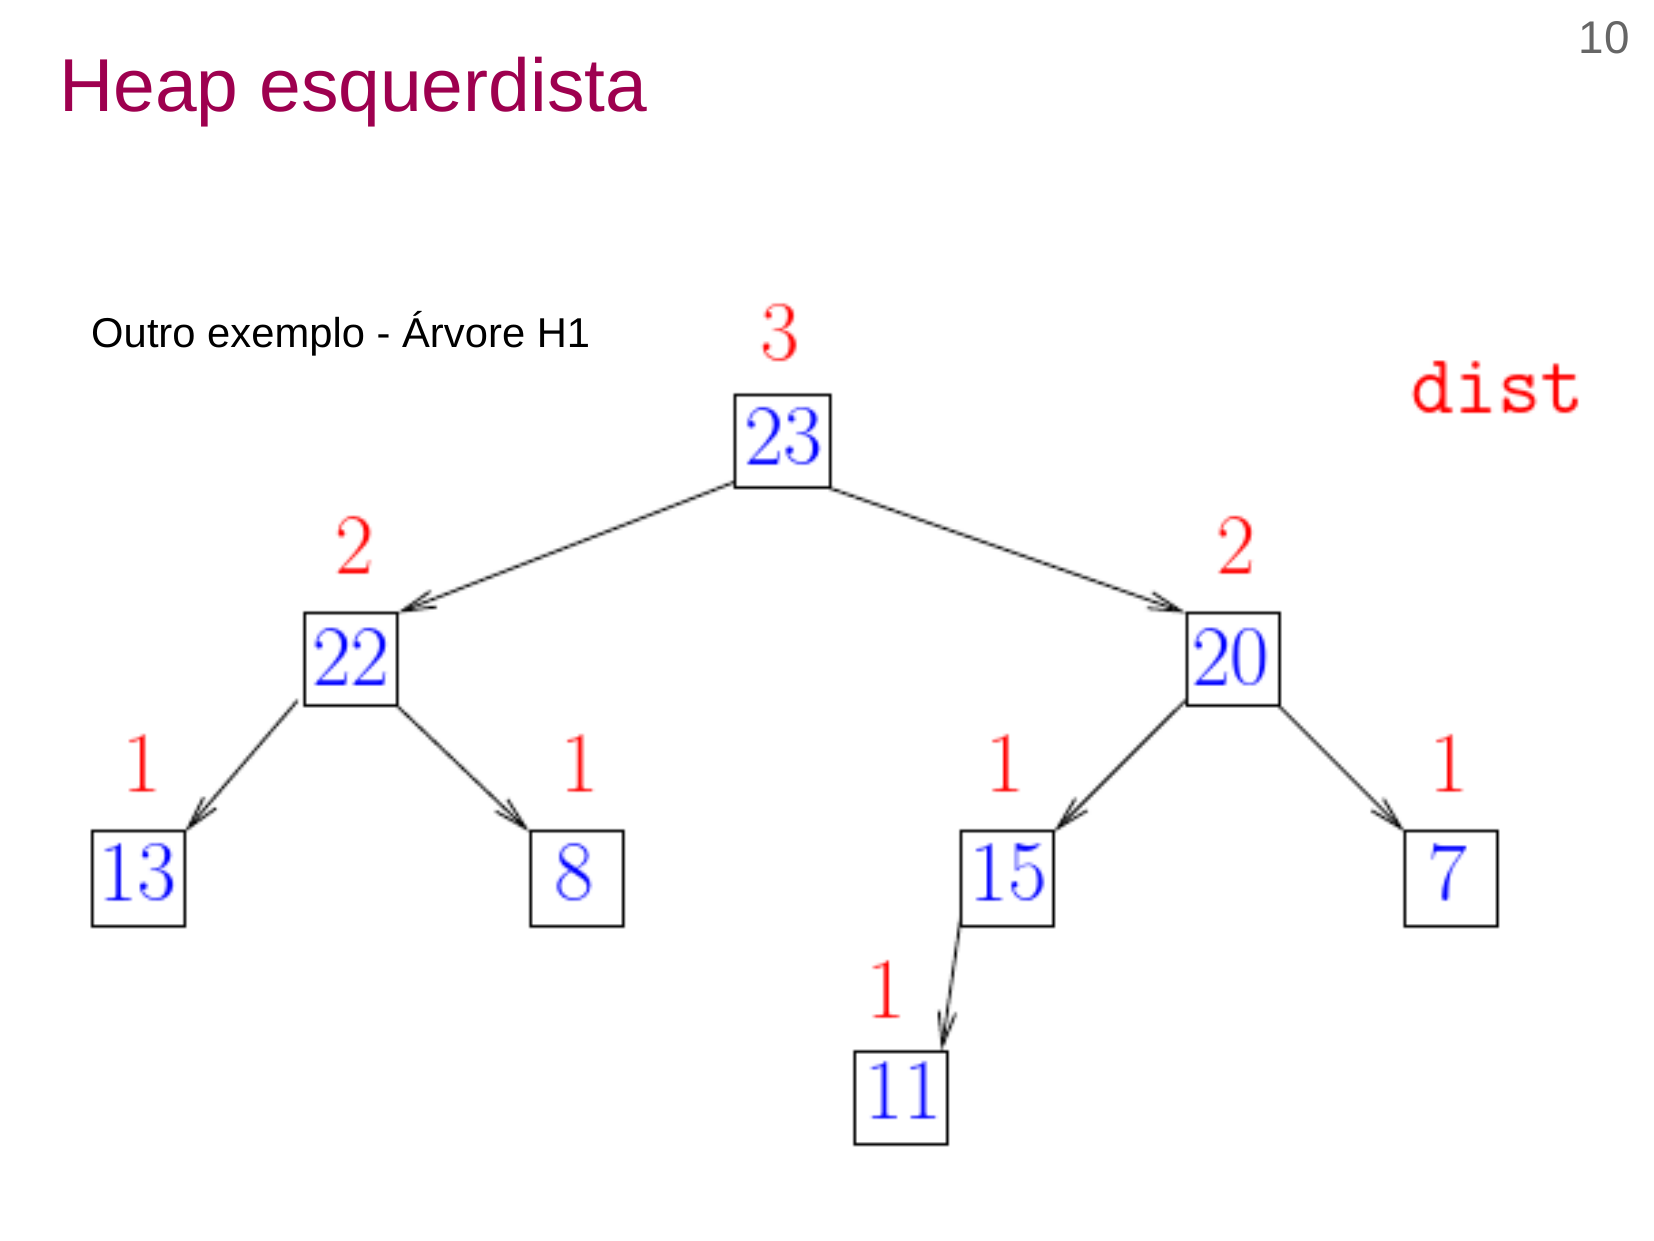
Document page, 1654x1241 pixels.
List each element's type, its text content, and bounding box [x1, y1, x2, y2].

picture [70, 280, 1595, 1152]
title Heap esquerdista [59, 29, 1595, 148]
text_box Outro exemplo - Árvore H1 [76, 295, 606, 364]
